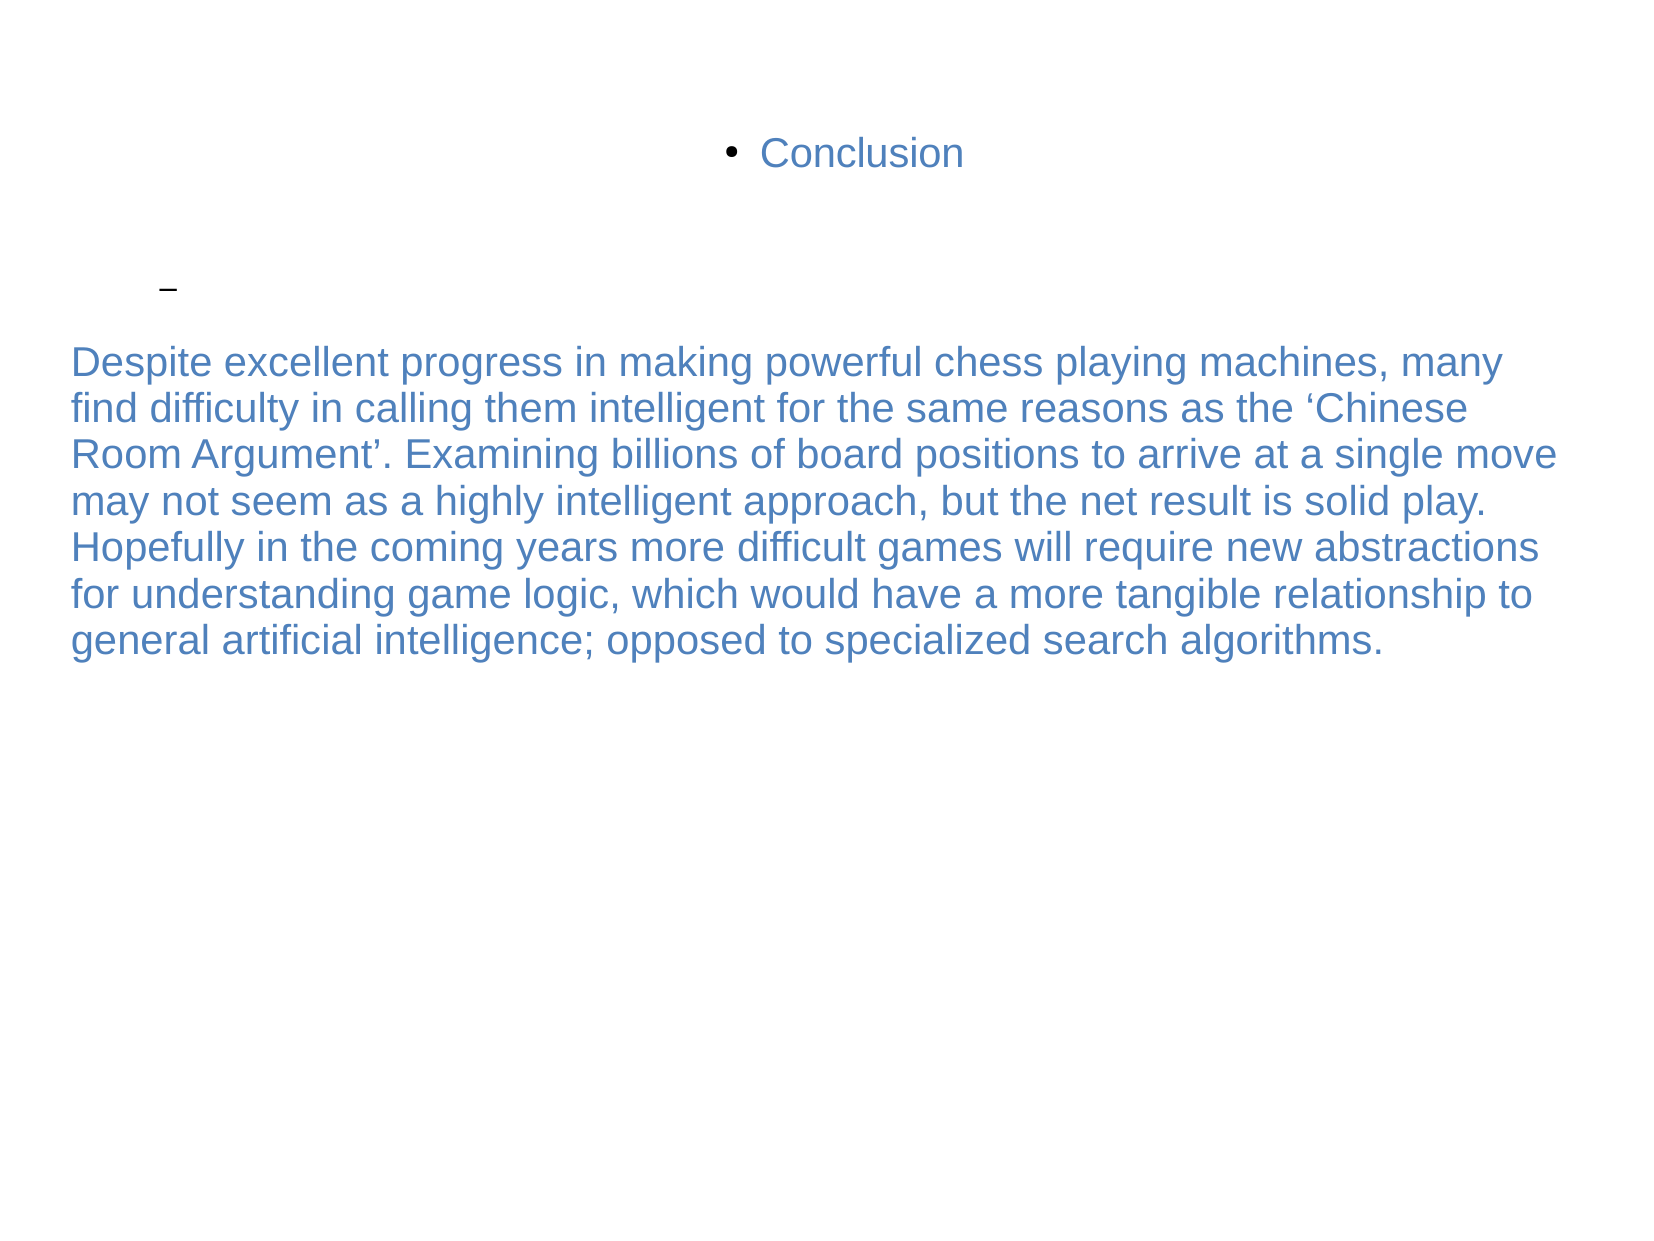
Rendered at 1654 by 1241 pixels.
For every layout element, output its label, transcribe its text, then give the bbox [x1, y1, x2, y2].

list Despite excellent progress in making powerful chess playing machines, many find difficulty in calling them intelligent for the same reasons as the ‘Chinese Room Argument’. Examining billions of board positions to arrive at a single move may not seem as a highly intelligent approach, but the net result is solid play. Hopefully in the coming years more difficult games will require new abstractions for understanding game logic, which would have a more tangible relationship to general artificial intelligence; opposed to specialized search algorithms. [70, 268, 1560, 1087]
title Conclusion [82, 49, 1571, 257]
